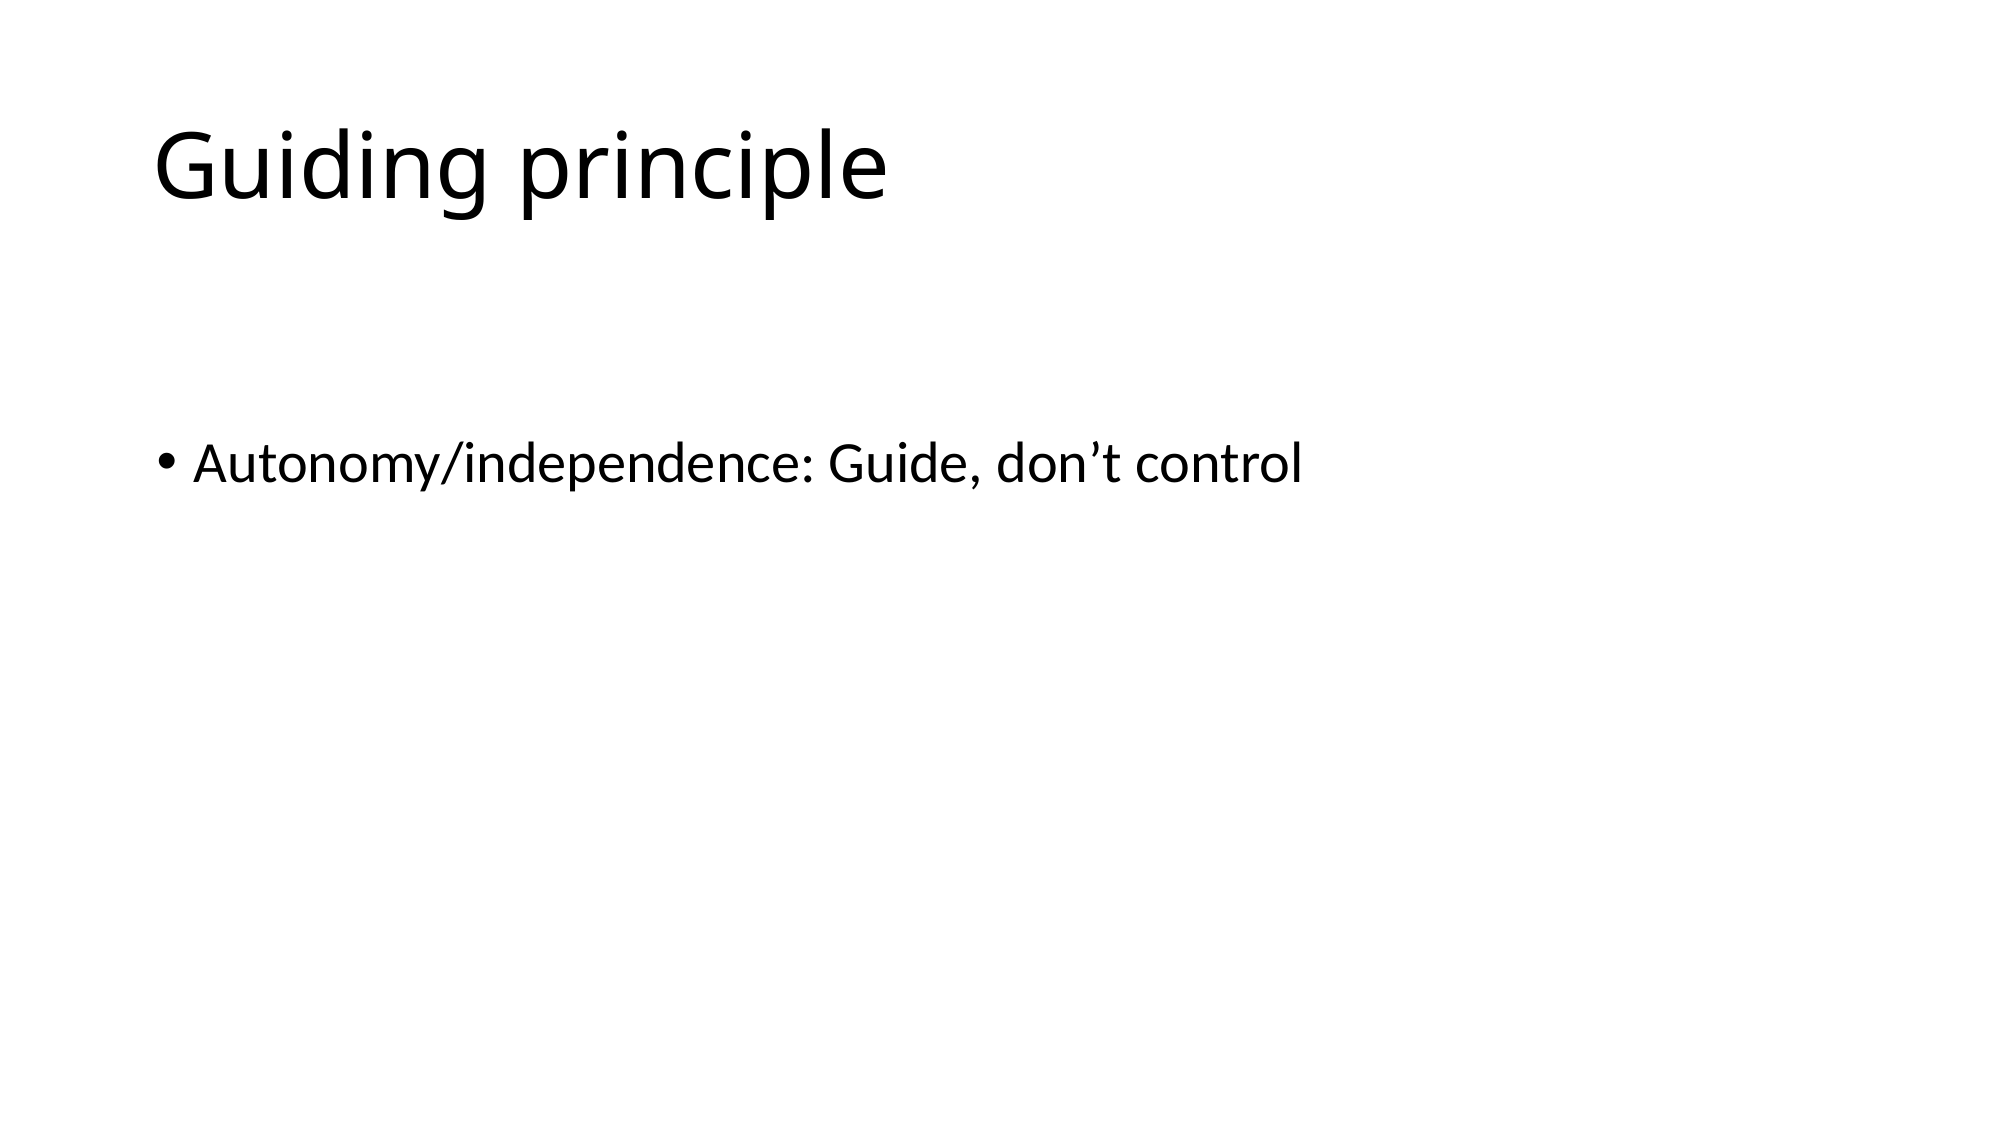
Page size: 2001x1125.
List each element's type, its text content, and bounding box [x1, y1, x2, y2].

text_box Autonomy/independence: Guide, don’t control [141, 425, 1867, 674]
text_box Guiding principle [137, 59, 1863, 278]
